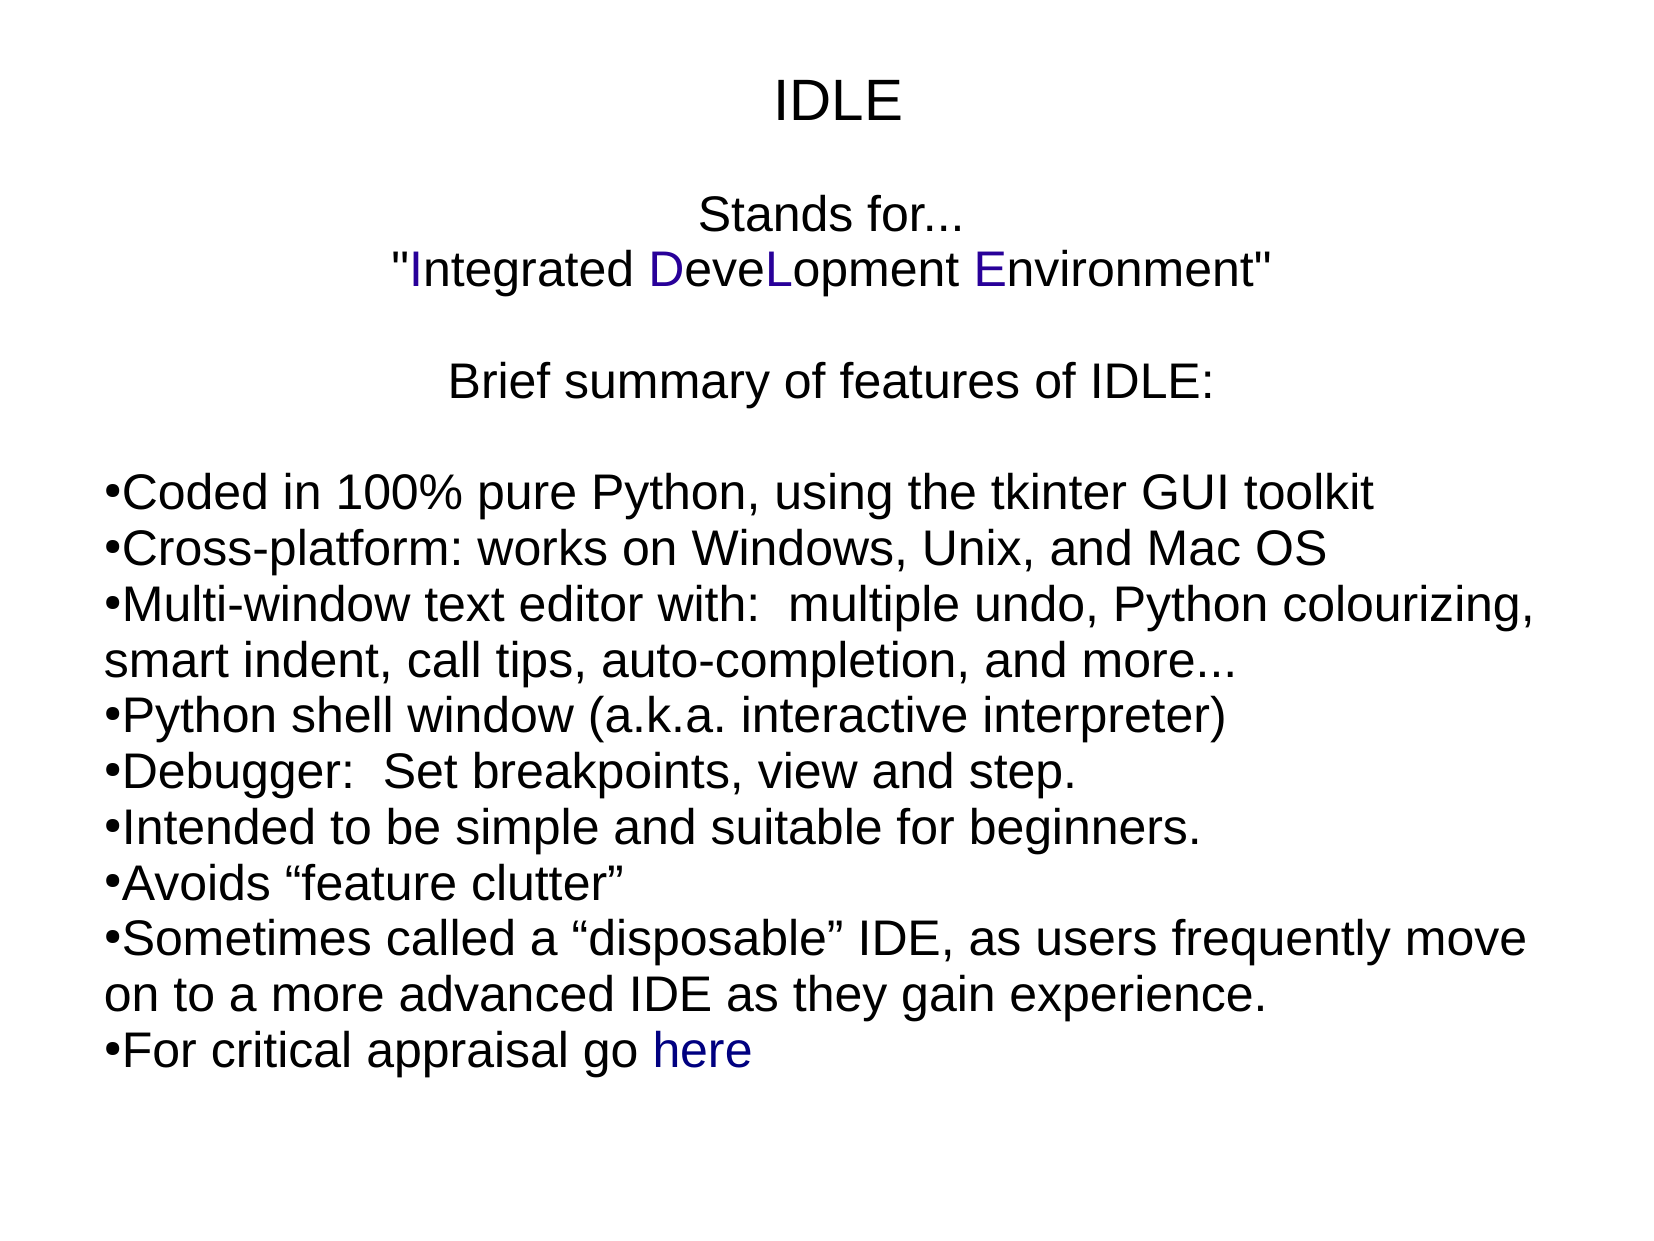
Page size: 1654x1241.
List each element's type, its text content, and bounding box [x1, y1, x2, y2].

title IDLE [94, 35, 1583, 166]
subtitle Stands for... "Integrated DeveLopment Environment" Brief summary of features of IDLE: Coded in 100% pure Python, using the tkinter GUI toolkit Cross-platform: works on Windows, Unix, and Mac OS Multi-window text editor with: multiple undo, Python colourizing, smart indent, call tips, auto-completion, and more... Python shell window (a.k.a. interactive interpreter) Debugger: Set breakpoints, view and step. Intended to be simple and suitable for beginners. Avoids “feature clutter” Sometimes called a “disposable” IDE, as users frequently move on to a more advanced IDE as they gain experience. For critical appraisal go here [103, 133, 1560, 1205]
